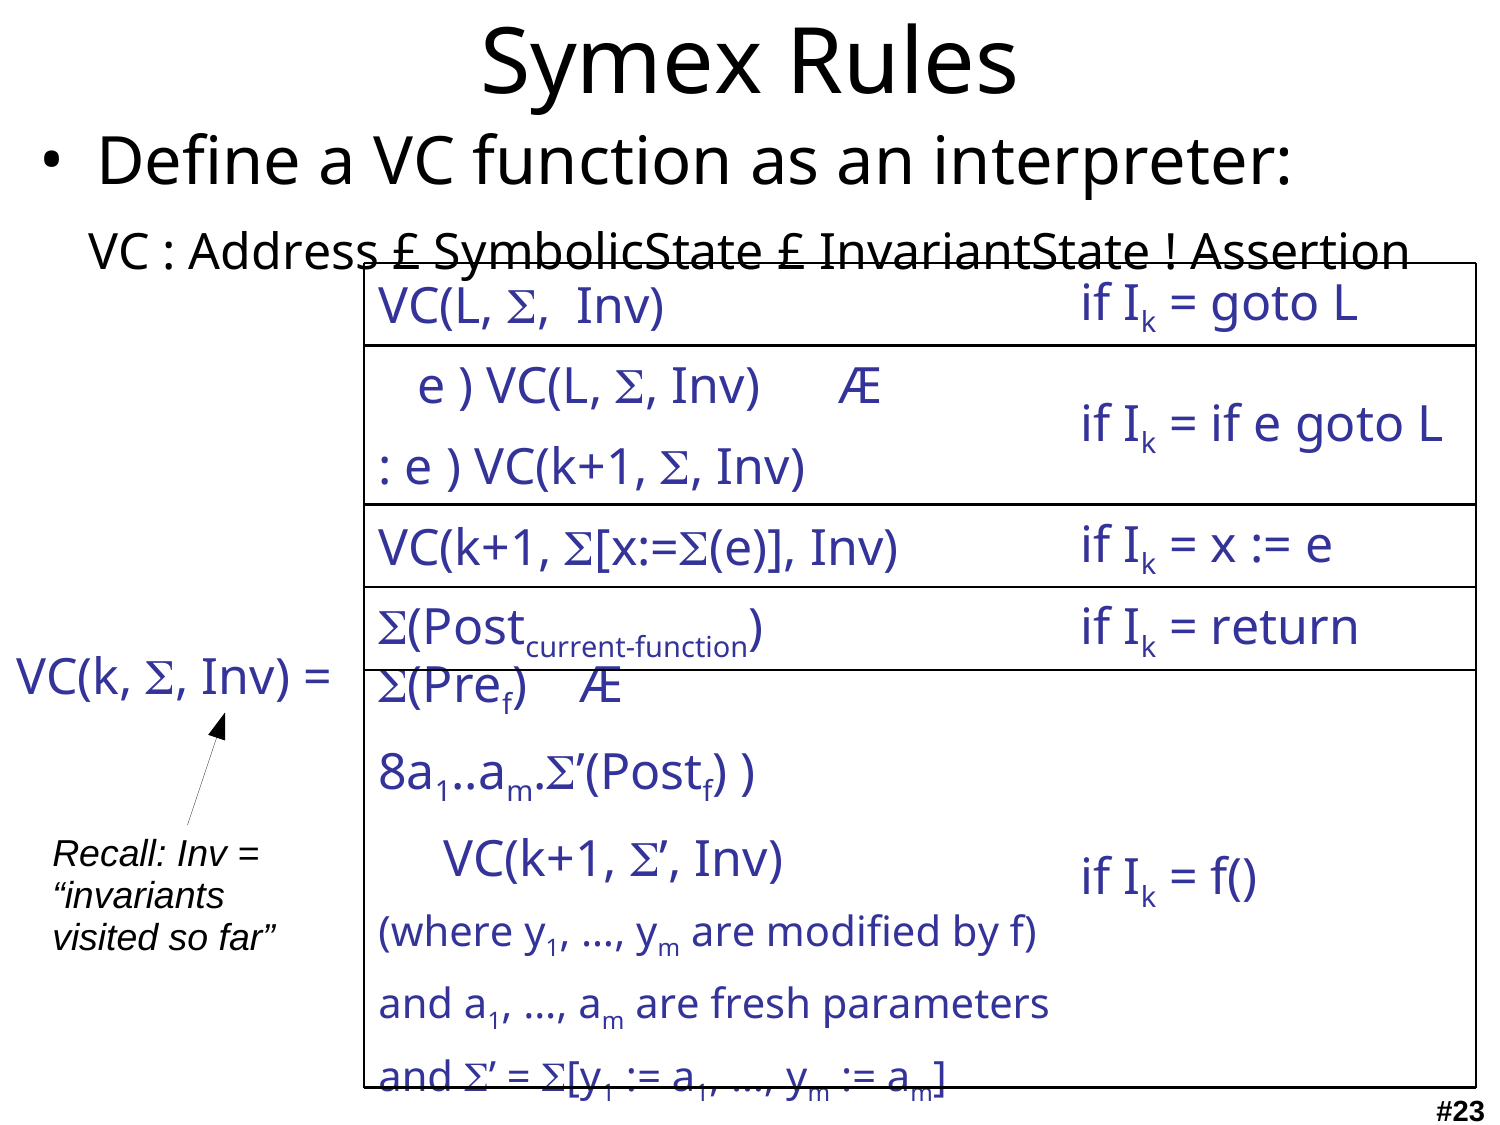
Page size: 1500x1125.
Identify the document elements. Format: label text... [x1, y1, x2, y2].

text_box VC(k+1, [x:=(e)], Inv) [365, 506, 1066, 586]
text_box (Postcurrent-function) [365, 588, 1066, 669]
text_box e ) VC(L, , Inv) Æ : e ) VC(k+1, , Inv) [365, 347, 1066, 503]
text_box VC(L, , Inv) [365, 264, 1066, 344]
text_box if Ik = goto L [1066, 264, 1475, 344]
text_box Recall: Inv = “invariants visited so far” [37, 825, 290, 966]
text_box (Pref) Æ 8a1..am.’(Postf) ) VC(k+1, ’, Inv) (where y1, …, ym are modified by f) and a1, …, am are fresh parameters and ’ = [y1 := a1, …, ym := am] [365, 671, 1066, 1086]
title Symex Rules [24, 0, 1476, 105]
text_box VC(k, , Inv) = [1, 262, 363, 1088]
list Define a VC function as an interpreter: VC : Address £ SymbolicState £ InvariantState ! Assertion [24, 105, 1476, 262]
text_box if Ik = x := e [1066, 506, 1475, 586]
text_box if Ik = return [1066, 588, 1475, 669]
text_box if Ik = f() [1066, 671, 1475, 1086]
text_box if Ik = if e goto L [1066, 347, 1475, 503]
